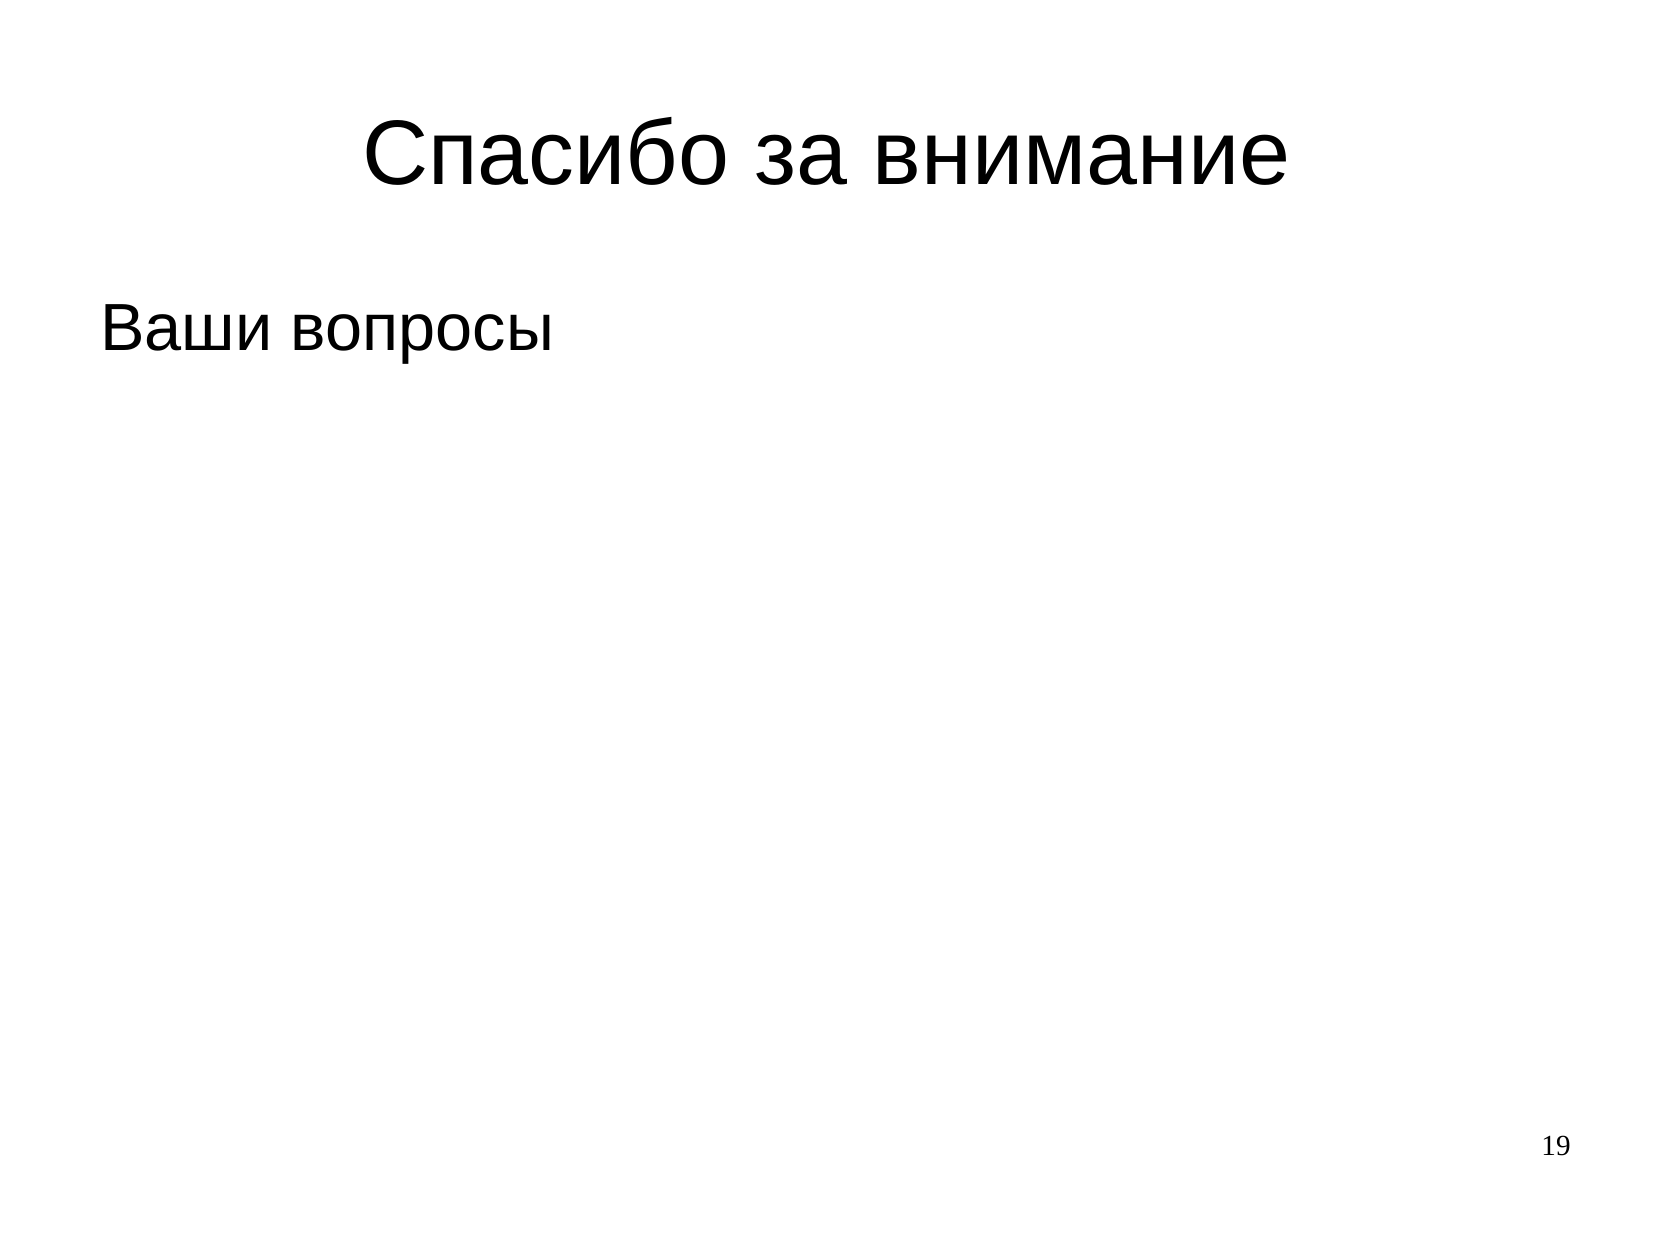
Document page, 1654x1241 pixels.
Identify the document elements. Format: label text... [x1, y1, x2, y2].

list Ваши вопросы [82, 290, 1571, 1094]
title Спасибо за внимание [82, 56, 1571, 250]
